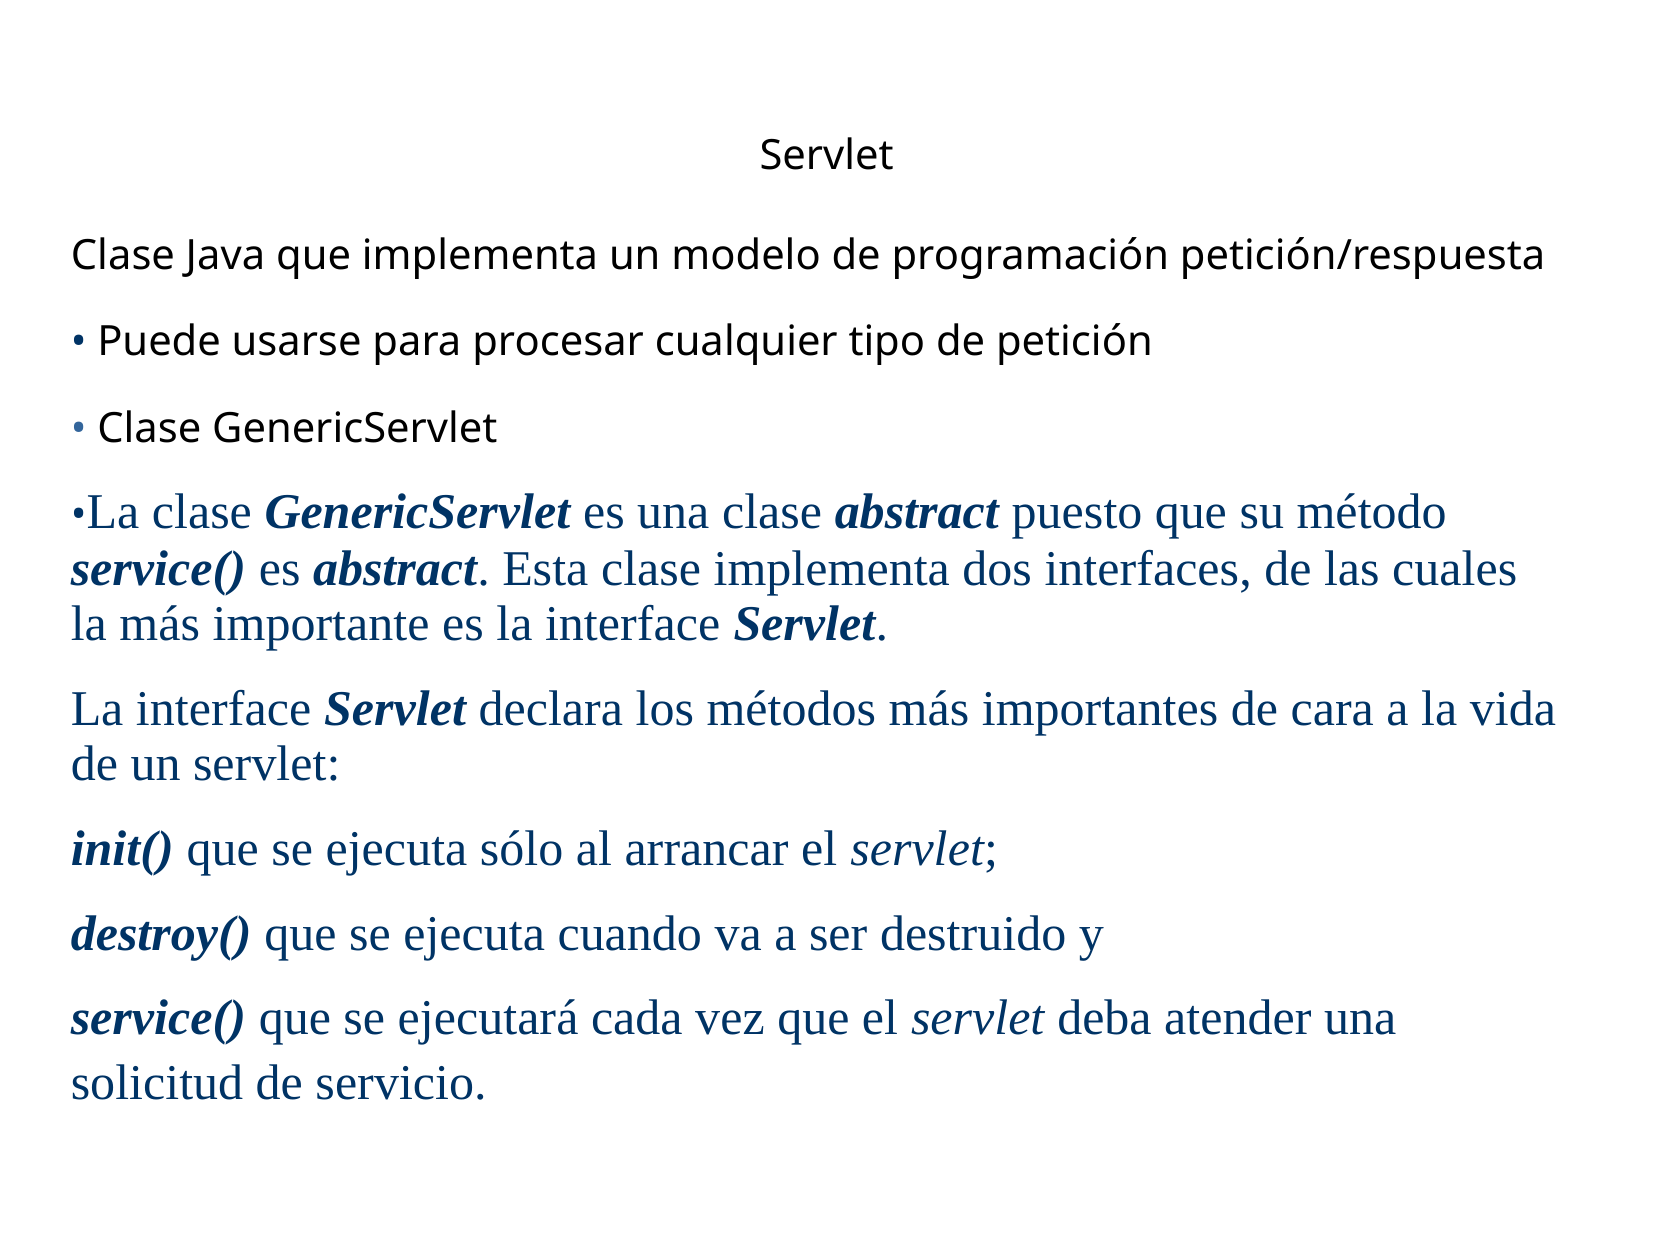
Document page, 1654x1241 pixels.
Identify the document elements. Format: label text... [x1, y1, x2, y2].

title Servlet [82, 49, 1571, 257]
list Clase Java que implementa un modelo de programación petición/respuesta • Puede usarse para procesar cualquier tipo de petición • Clase GenericServlet •La clase GenericServlet es una clase abstract puesto que su método service() es abstract. Esta clase implementa dos interfaces, de las cuales la más importante es la interface Servlet. La interface Servlet declara los métodos más importantes de cara a la vida de un servlet: init() que se ejecuta sólo al arrancar el servlet; destroy() que se ejecuta cuando va a ser destruido y service() que se ejecutará cada vez que el servlet deba atender una solicitud de servicio. [70, 224, 1559, 1226]
